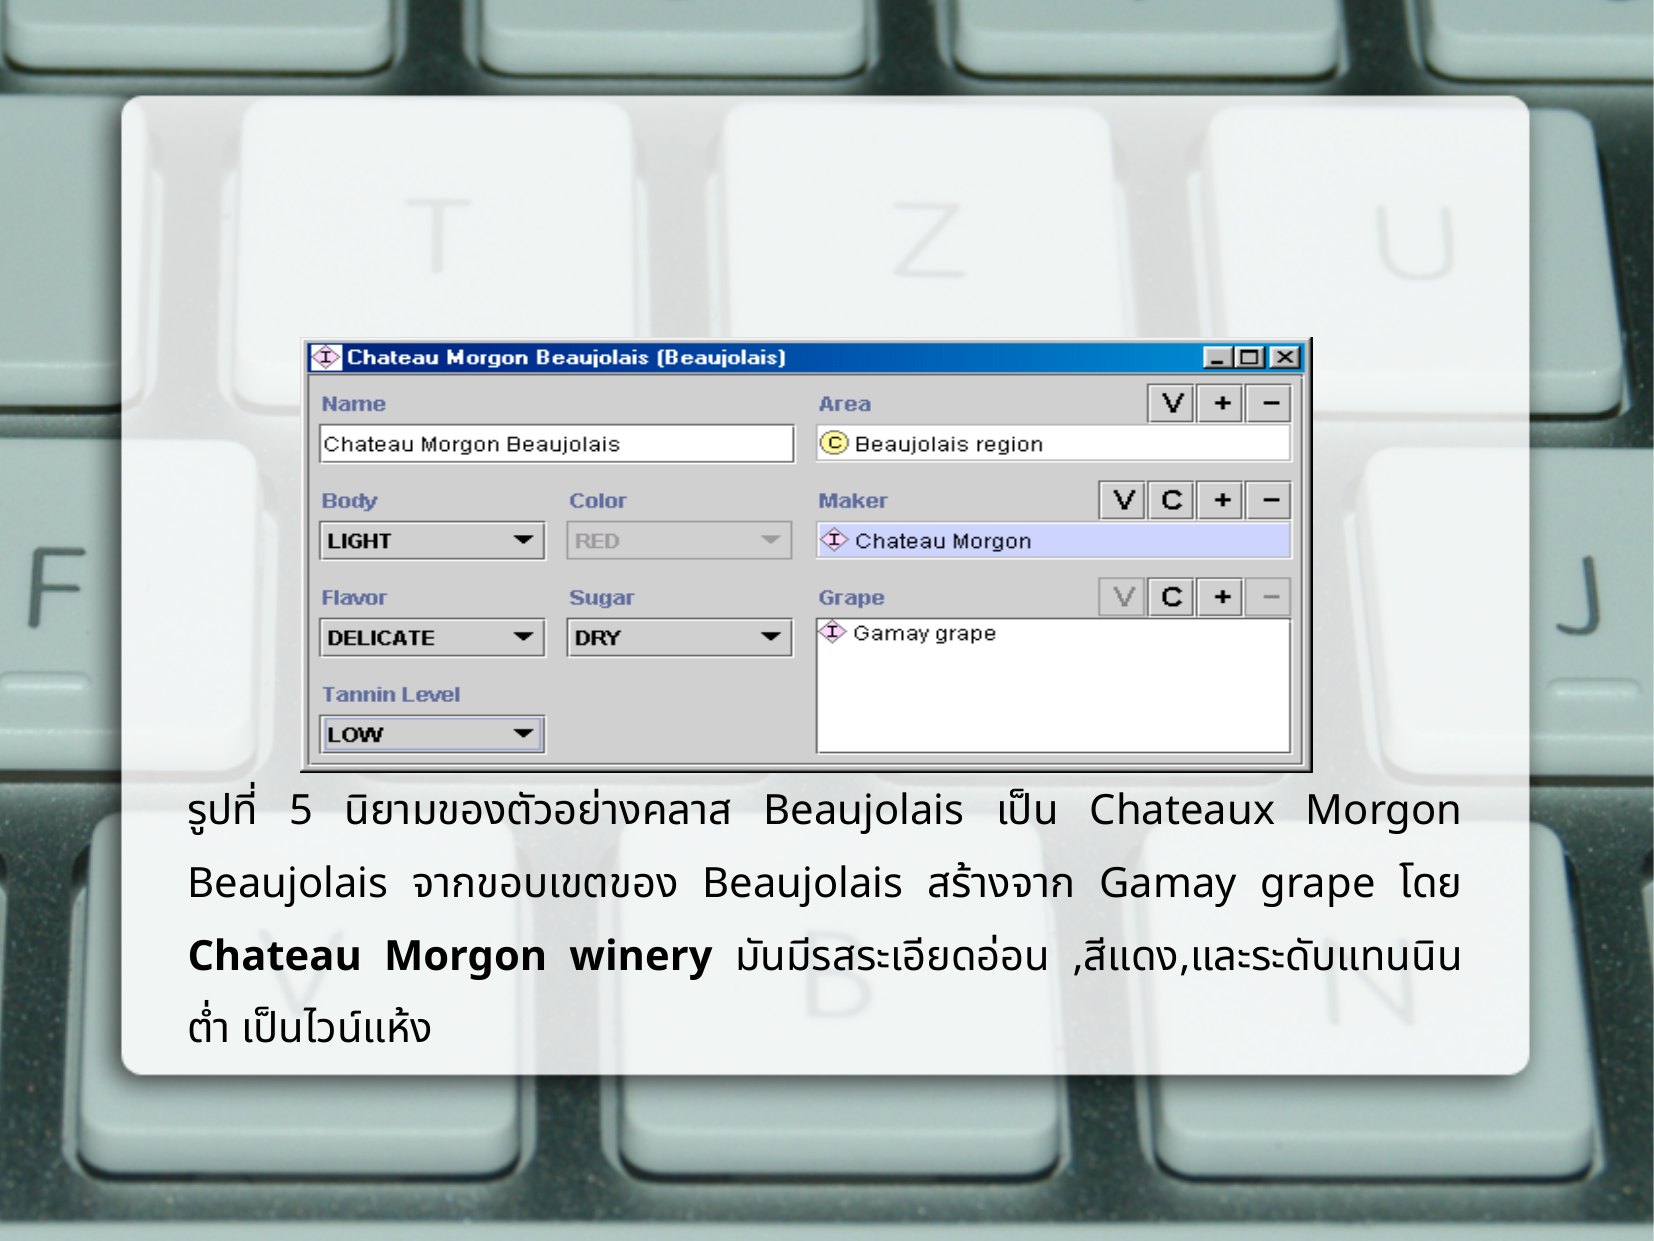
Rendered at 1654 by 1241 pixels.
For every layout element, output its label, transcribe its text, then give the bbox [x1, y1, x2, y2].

picture [0, 0, 1654, 1241]
subtitle รูปที่ 5 นิยามของตัวอย่างคลาส Beaujolais เป็น Chateaux Morgon Beaujolais จากขอบเขตของ Beaujolais สร้างจาก Gamay grape โดย Chateau Morgon winery มันมีรสระเอียดอ่อน ,สีแดง,และระดับแทนนินต่ำ เป็นไวน์แห้ง [187, 361, 1463, 1013]
